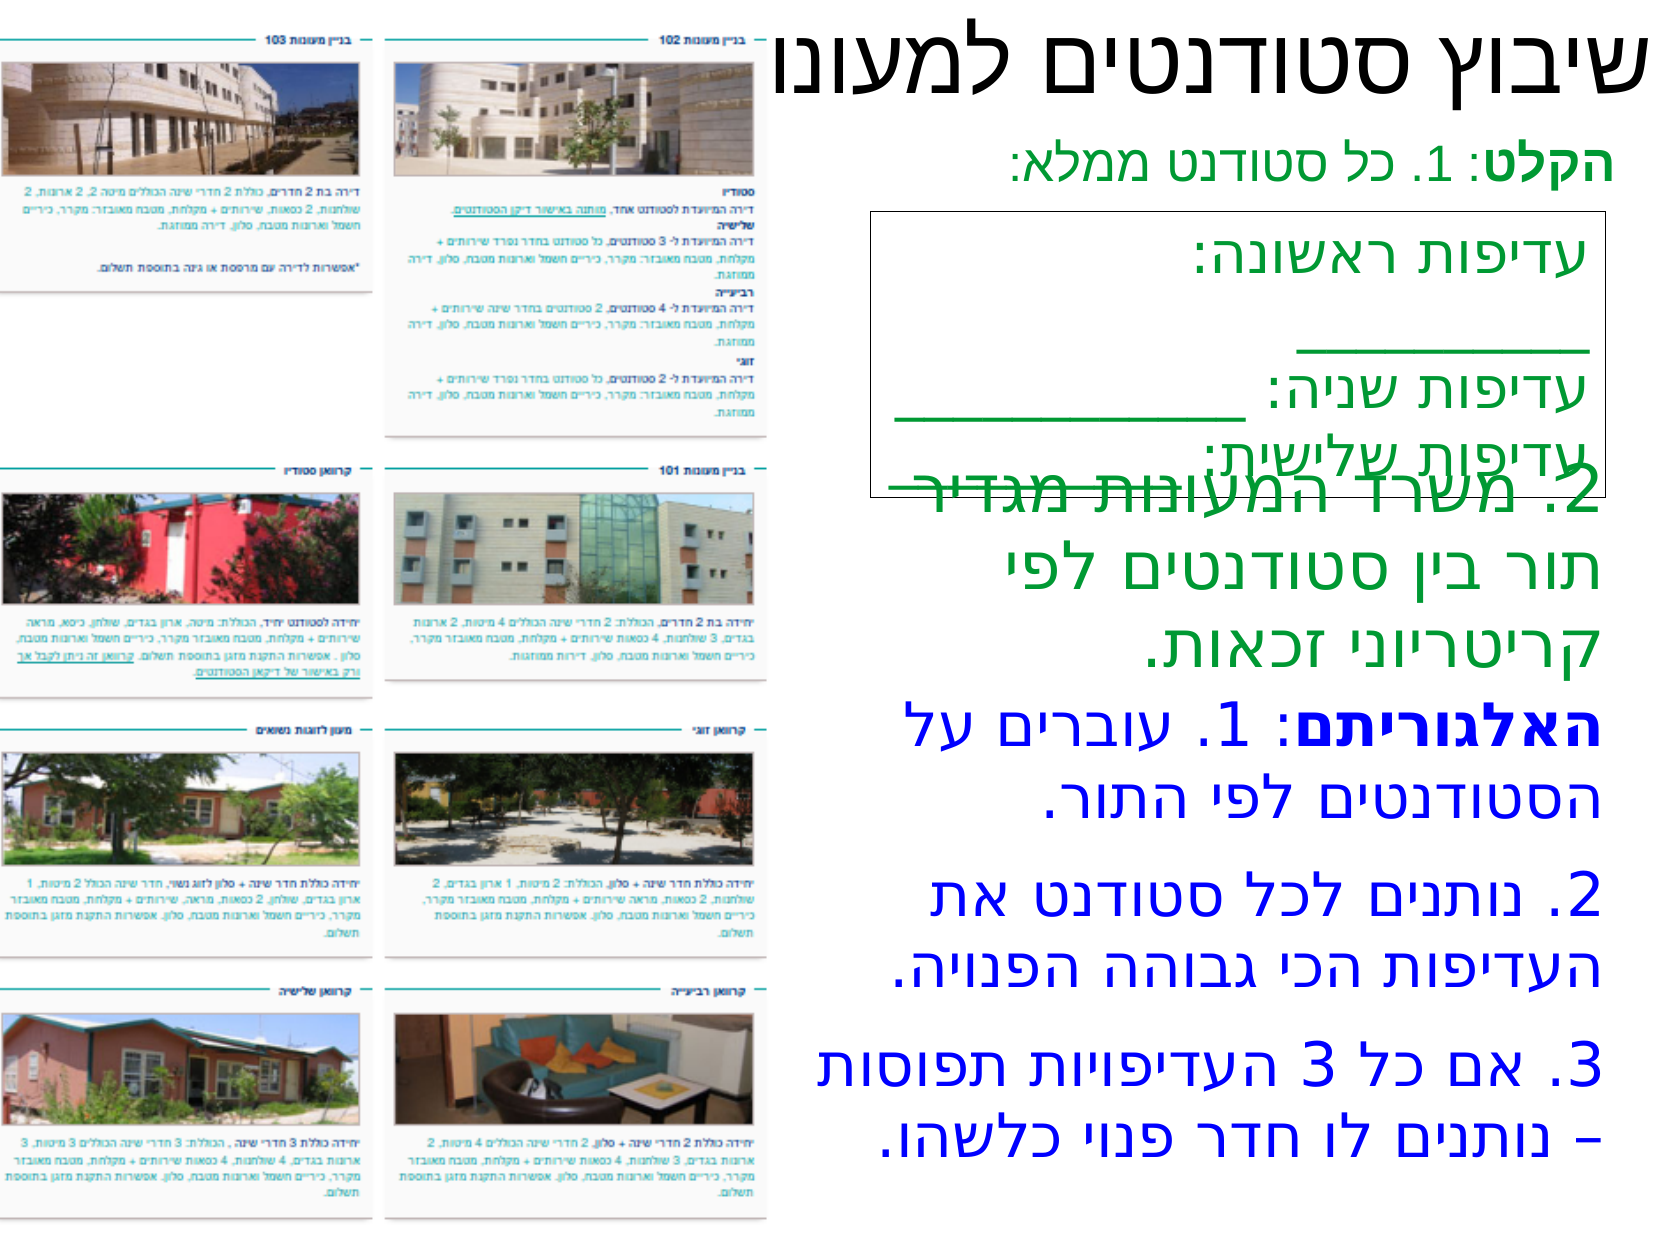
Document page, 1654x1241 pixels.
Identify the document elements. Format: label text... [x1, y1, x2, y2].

title שיבוץ סטודנטים למעונות [165, 0, 1654, 166]
list האלגוריתם: 1. עוברים על הסטודנטים לפי התור. 2. נותנים לכל סטודנט את העדיפות הכי גבוהה הפנויה. 3. אם כל 3 העדיפויות תפוסות – נותנים לו חדר פנוי כלשהו. [810, 690, 1606, 1241]
text_box עדיפות ראשונה: __________ עדיפות שניה: ____________ עדיפות שלישית: __________ [870, 211, 1606, 498]
text_box 2. משרד המעונות מגדיר תור בין סטודנטים לפי קריטריוני זכאות. [908, 450, 1606, 690]
picture [0, 11, 774, 1225]
list הקלט: 1. כל סטודנט ממלא: [870, 135, 1616, 226]
